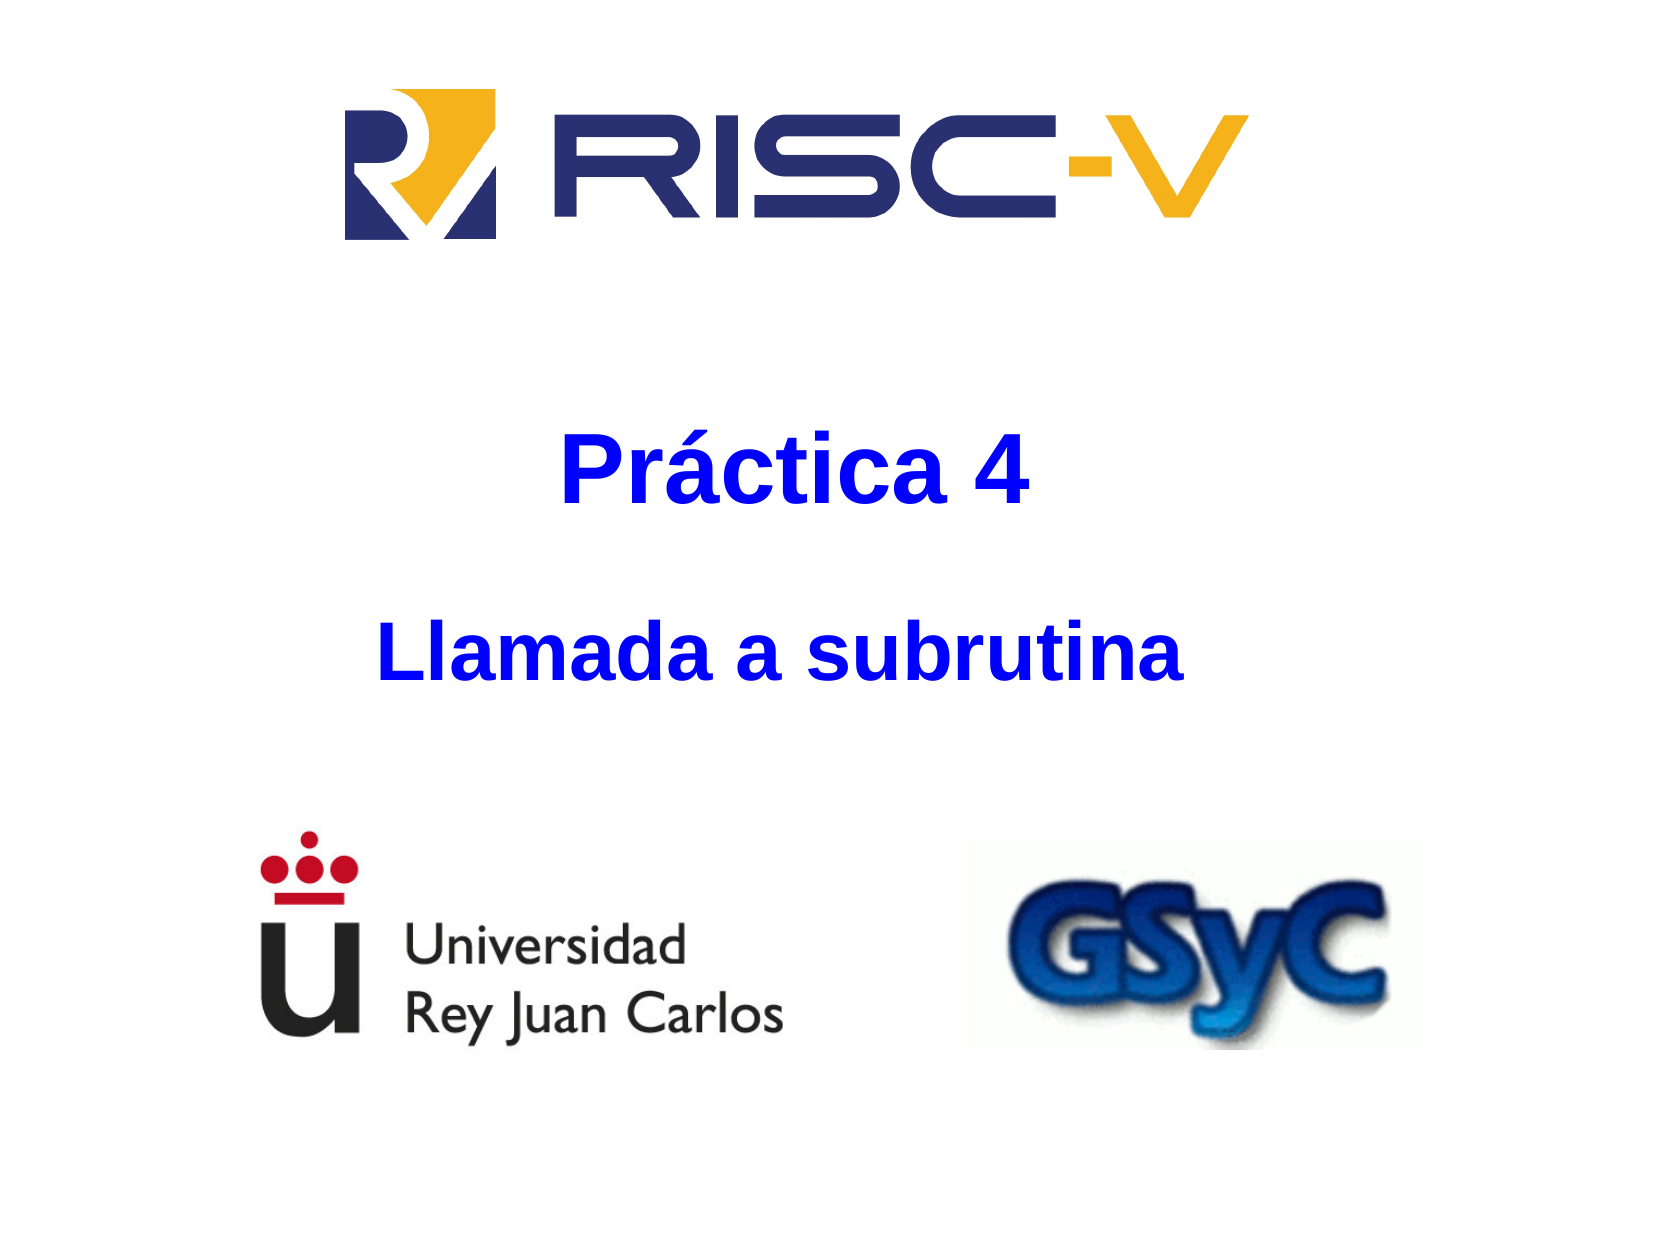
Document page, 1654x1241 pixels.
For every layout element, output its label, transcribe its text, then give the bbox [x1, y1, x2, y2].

title Llamada a subrutina [255, 540, 1306, 764]
picture [226, 809, 811, 1066]
picture [345, 89, 1249, 241]
picture [968, 839, 1426, 1051]
title Práctica 4 [525, 413, 1066, 526]
